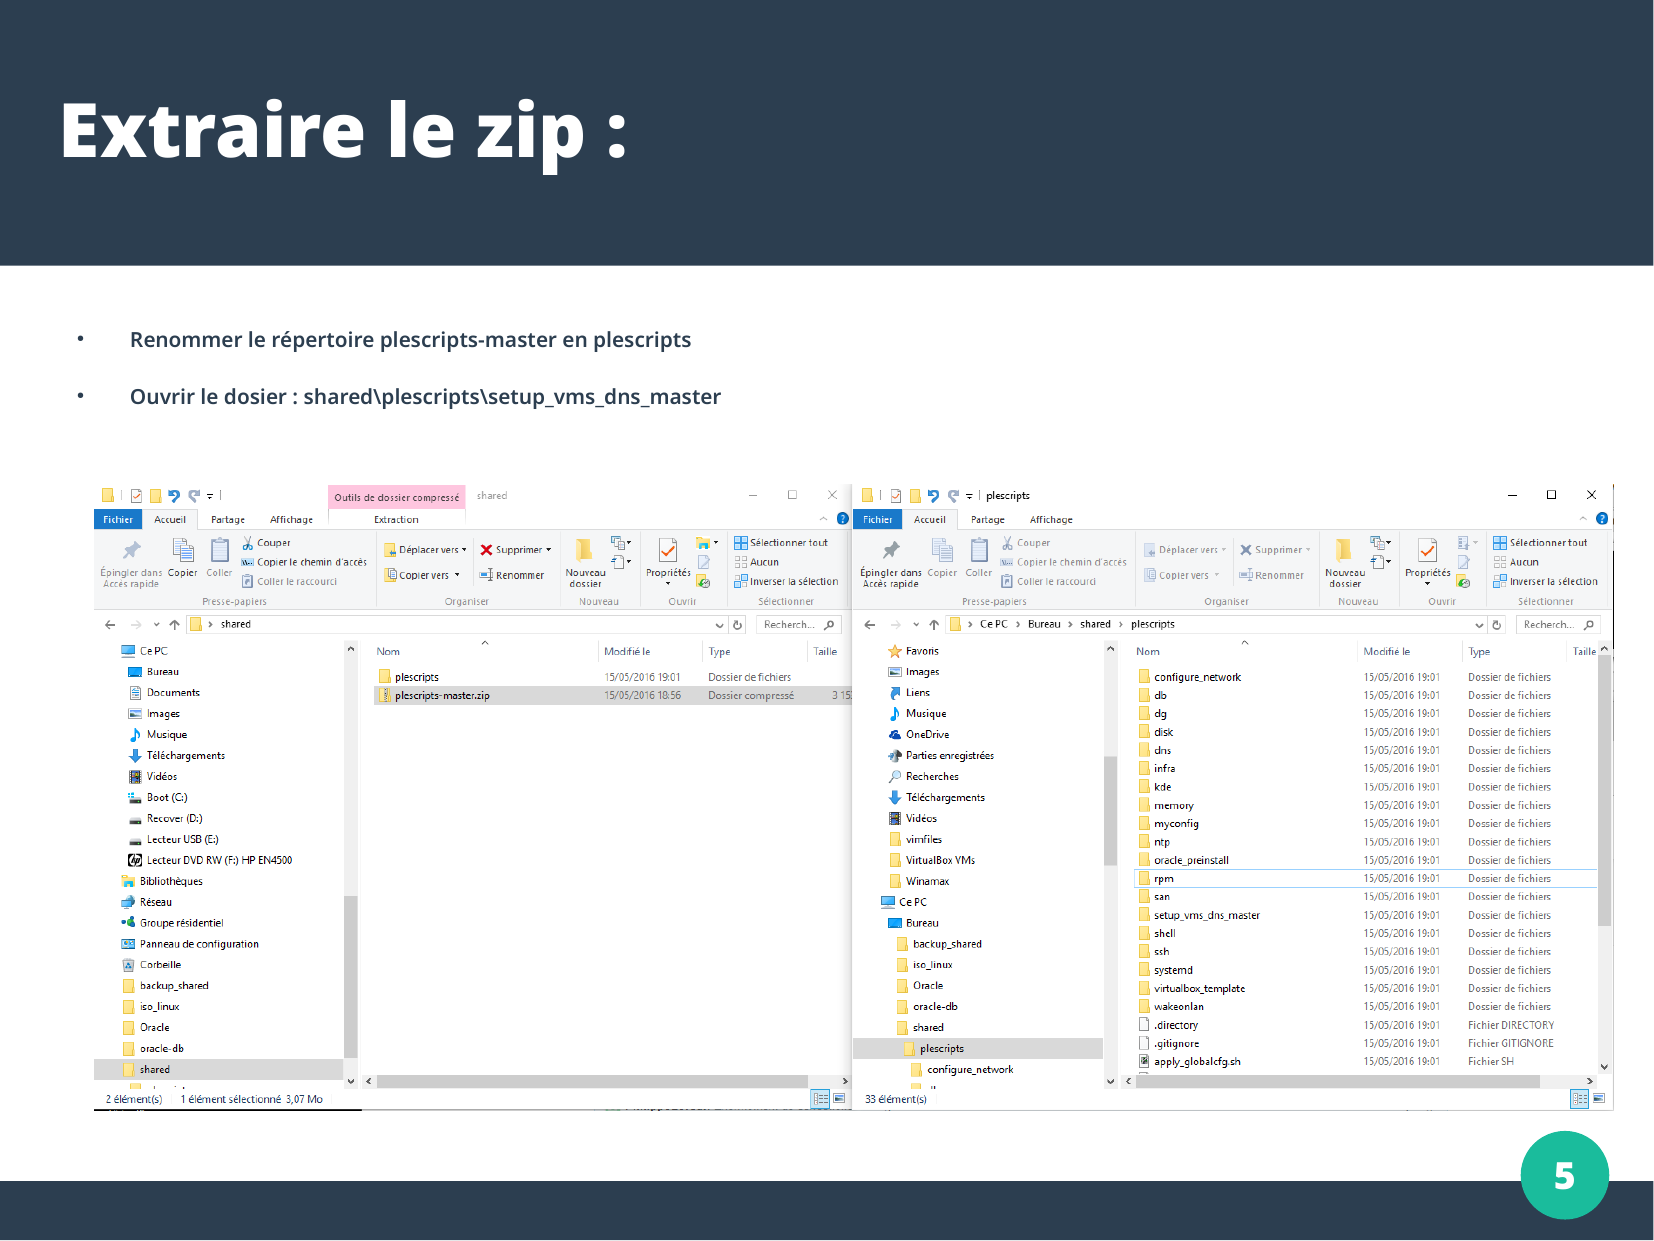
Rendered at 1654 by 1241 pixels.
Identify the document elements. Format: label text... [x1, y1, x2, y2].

picture [94, 484, 1614, 1111]
list Renommer le répertoire plescripts-master en plescripts Ouvrir le dosier : shared\plescripts\setup_vms_dns_master [59, 324, 1595, 1152]
title Extraire le zip : [59, 49, 1595, 207]
